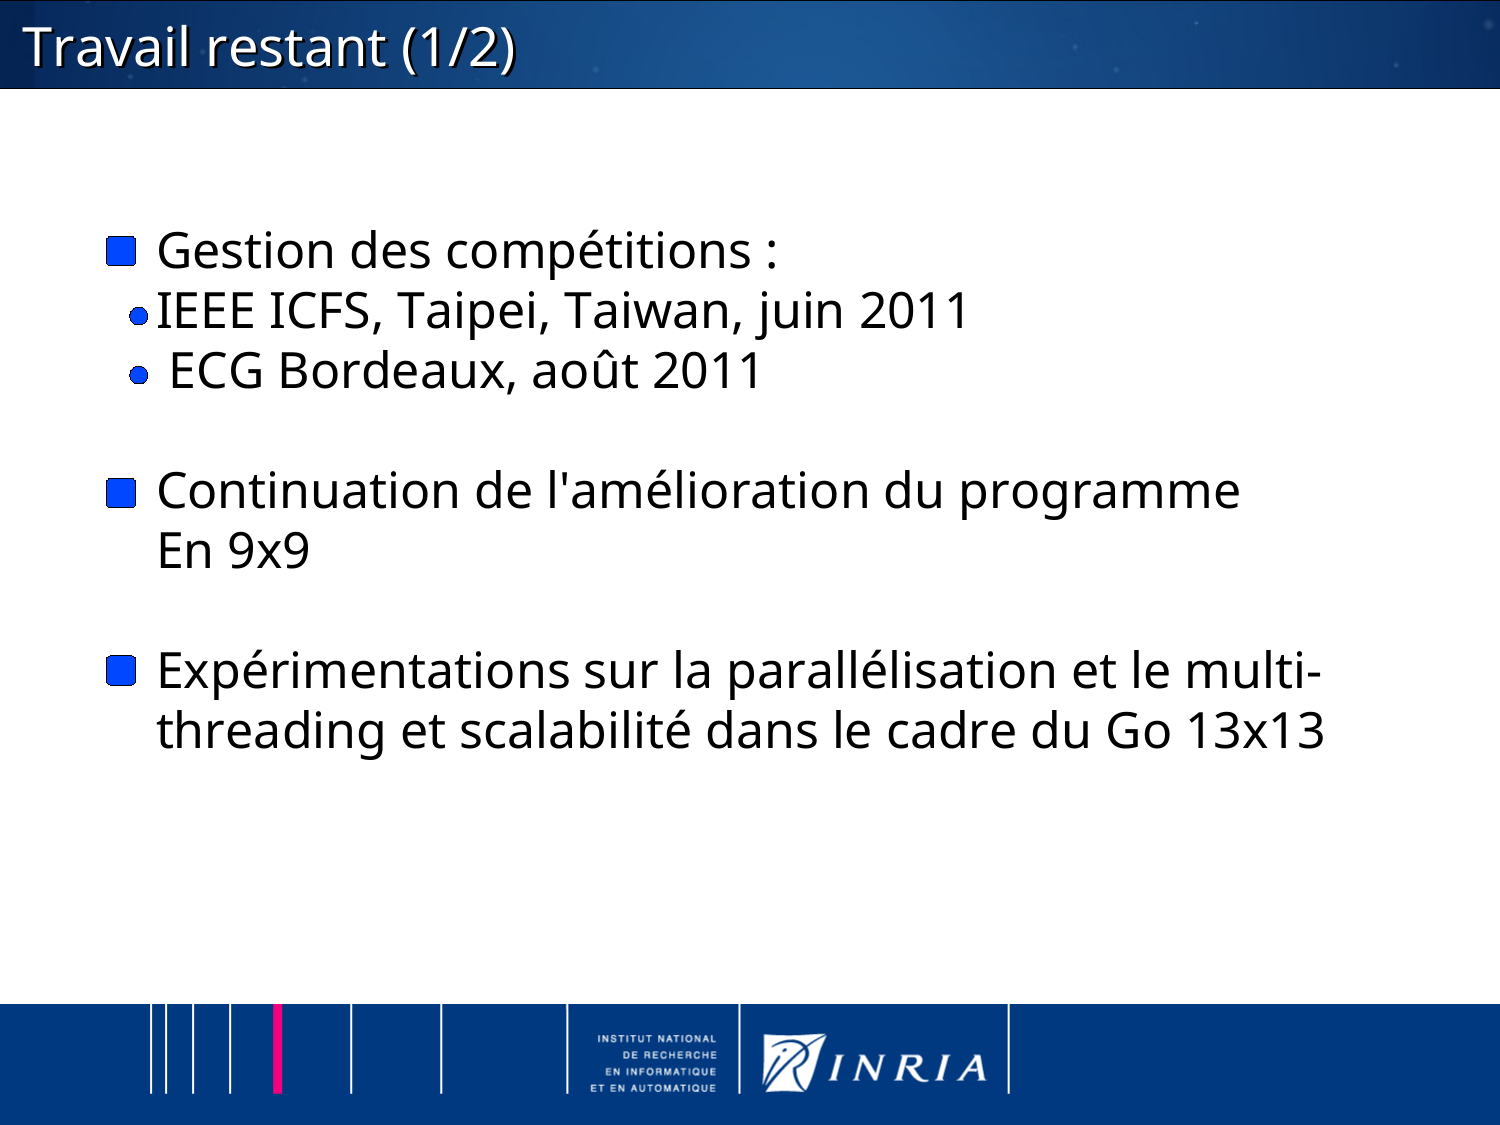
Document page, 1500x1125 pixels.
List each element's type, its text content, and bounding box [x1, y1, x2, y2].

text_box Travail restant (1/2) [0, 0, 1500, 89]
text_box [106, 236, 136, 266]
text_box [129, 307, 148, 325]
picture [0, 1004, 1500, 1125]
text_box Gestion des compétitions : IEEE ICFS, Taipei, Taiwan, juin 2011 ECG Bordeaux, août 2011 Continuation de l'amélioration du programme En 9x9 Expérimentations sur la parallélisation et le multi-threading et scalabilité dans le cadre du Go 13x13 [141, 210, 1471, 766]
text_box [106, 655, 136, 686]
text_box [106, 478, 136, 508]
text_box [129, 366, 148, 384]
